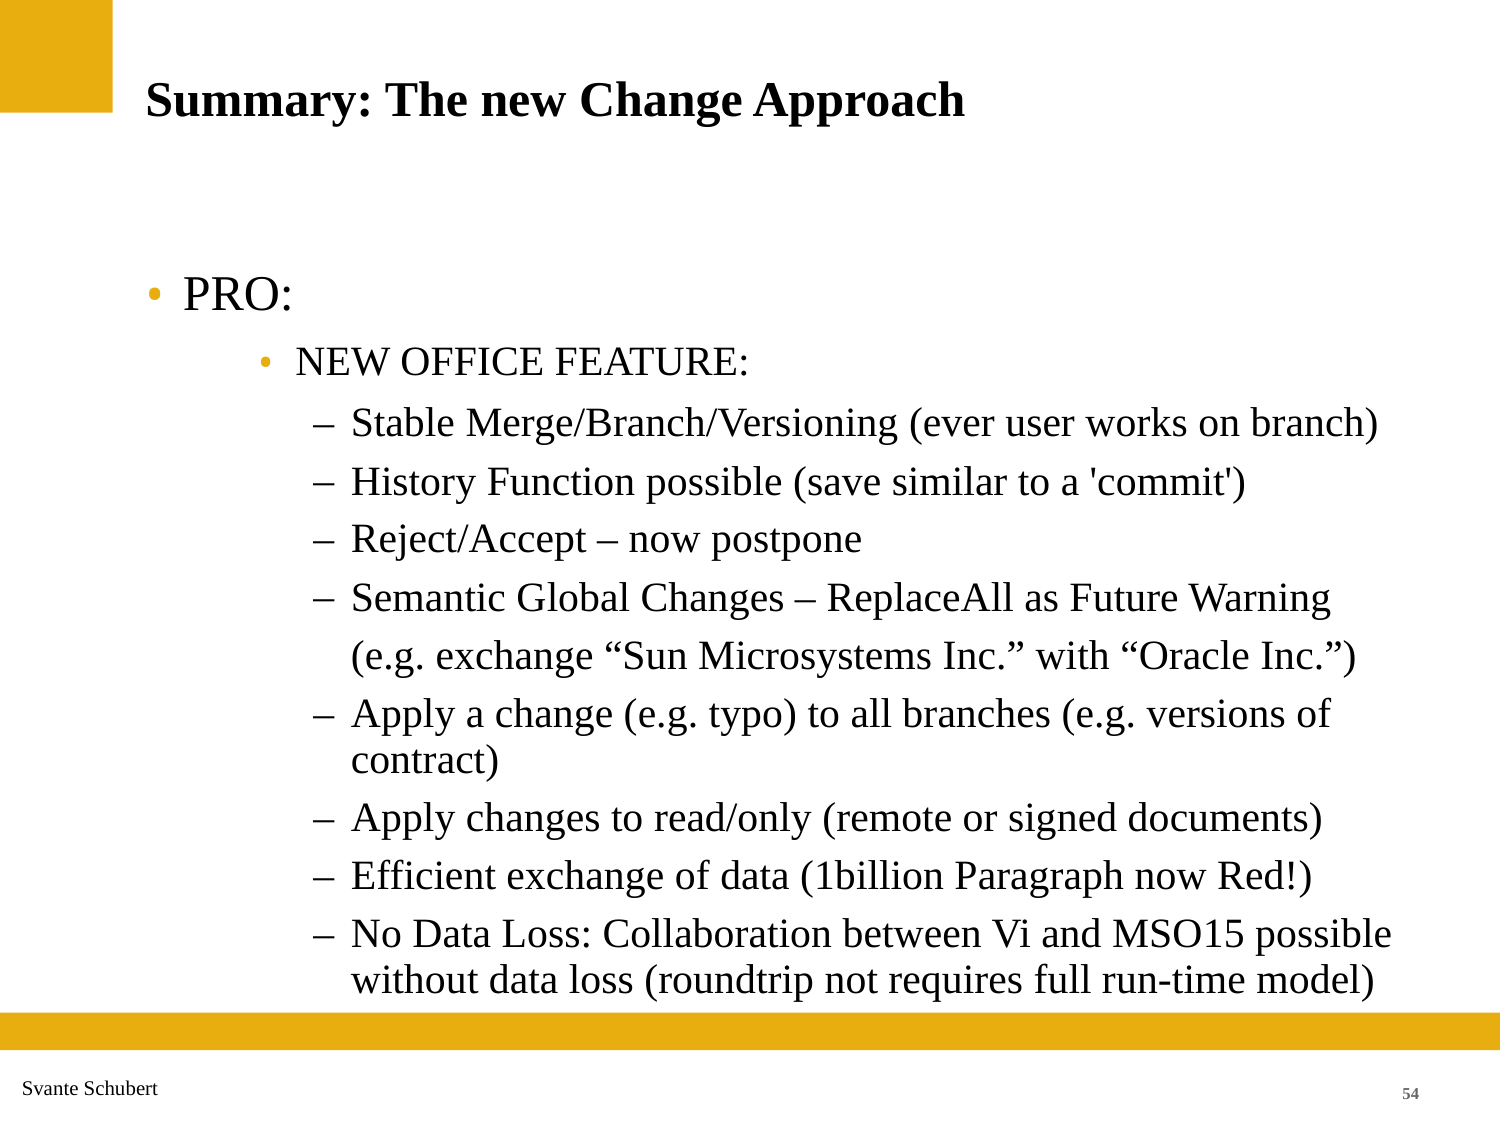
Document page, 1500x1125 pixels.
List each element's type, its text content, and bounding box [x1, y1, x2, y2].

list PRO: NEW OFFICE FEATURE: Stable Merge/Branch/Versioning (ever user works on branch) History Function possible (save similar to a 'commit') Reject/Accept – now postpone Semantic Global Changes – ReplaceAll as Future Warning (e.g. exchange “Sun Microsystems Inc.” with “Oracle Inc.”) Apply a change (e.g. typo) to all branches (e.g. versions of contract) Apply changes to read/only (remote or signed documents) Efficient exchange of data (1billion Paragraph now Red!) No Data Loss: Collaboration between Vi and MSO15 possible without data loss (roundtrip not requires full run-time model) [145, 265, 1423, 1009]
title Summary: The new Change Approach [145, 67, 1388, 219]
